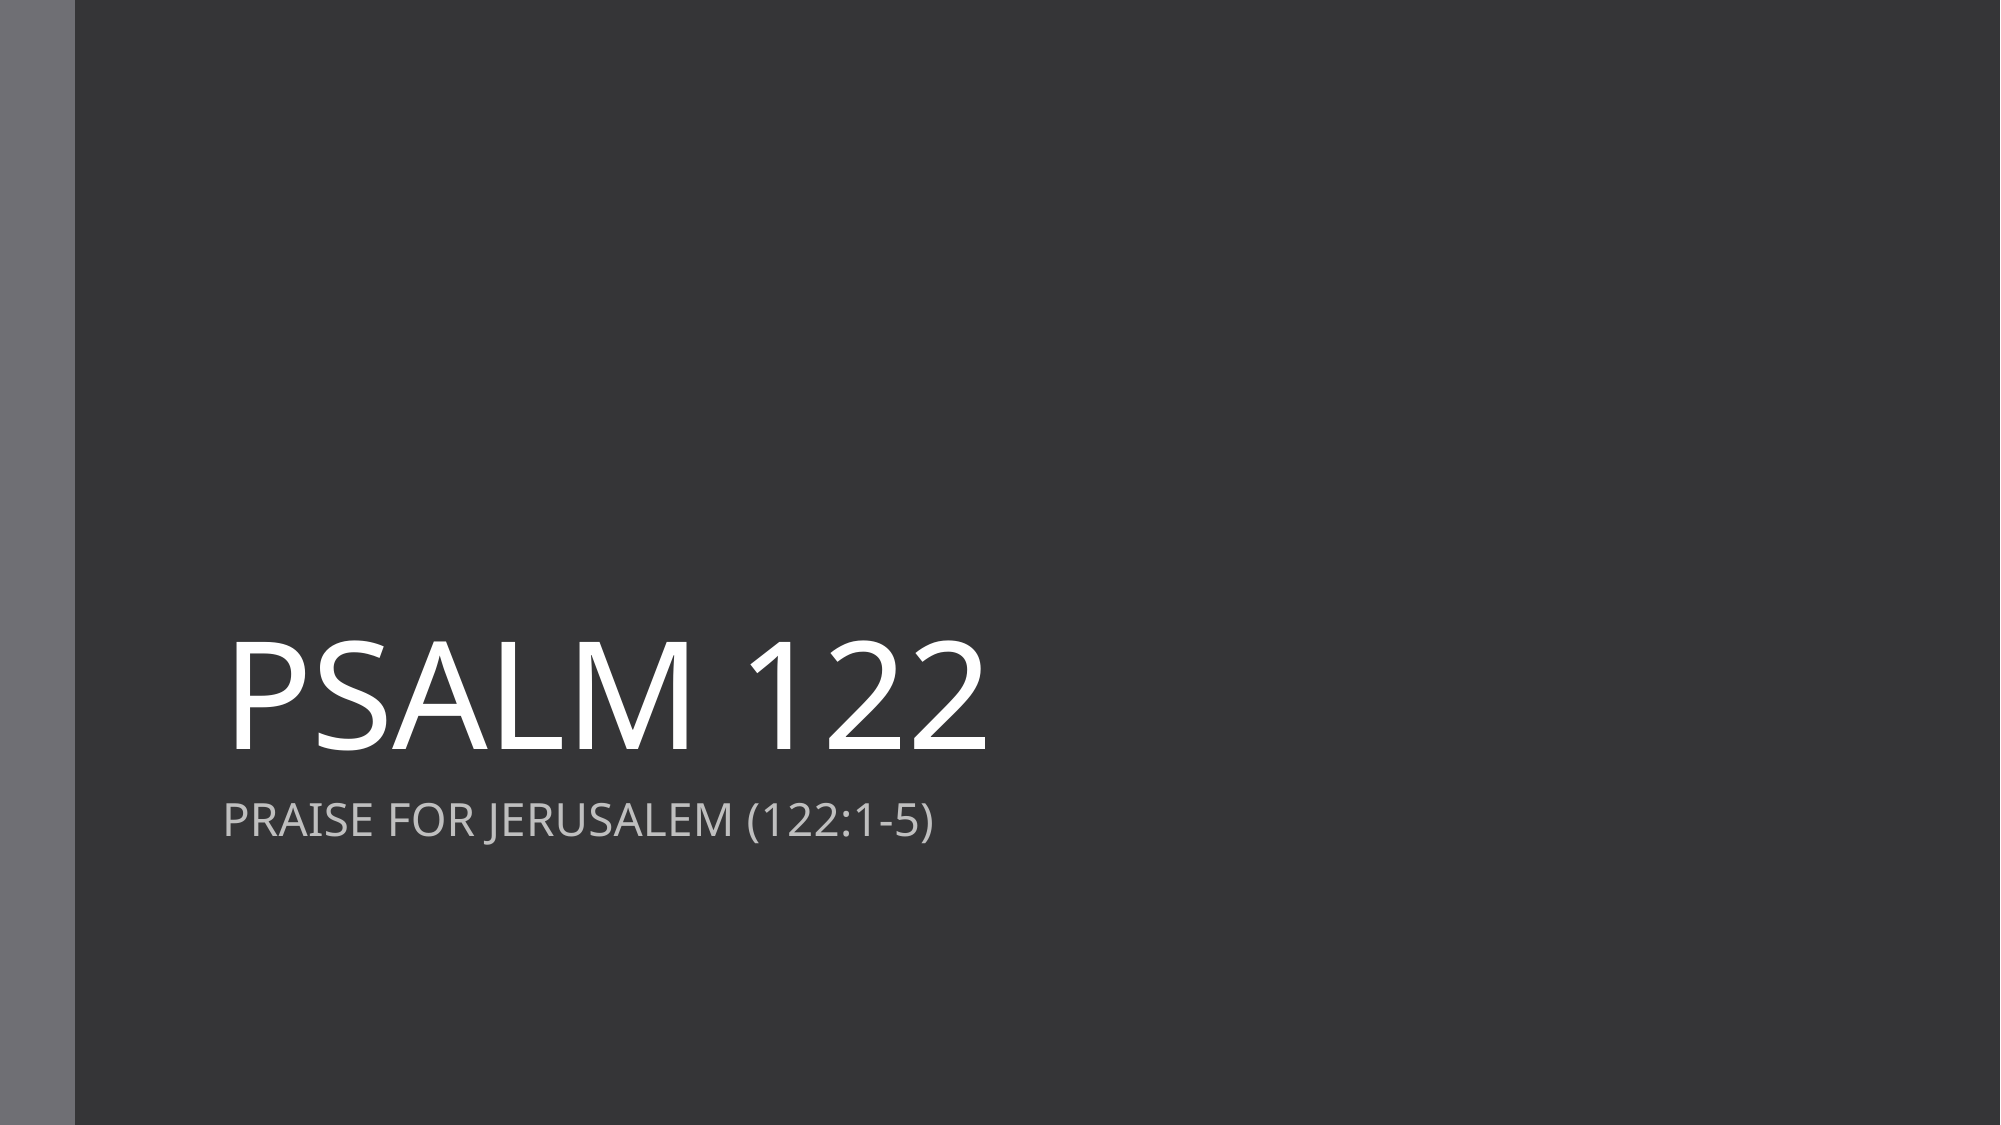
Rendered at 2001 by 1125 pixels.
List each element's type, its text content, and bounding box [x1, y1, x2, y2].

title PSALM 122 [206, 124, 1752, 787]
subtitle PRAISE FOR JERUSALEM (122:1-5) [206, 787, 1752, 1066]
